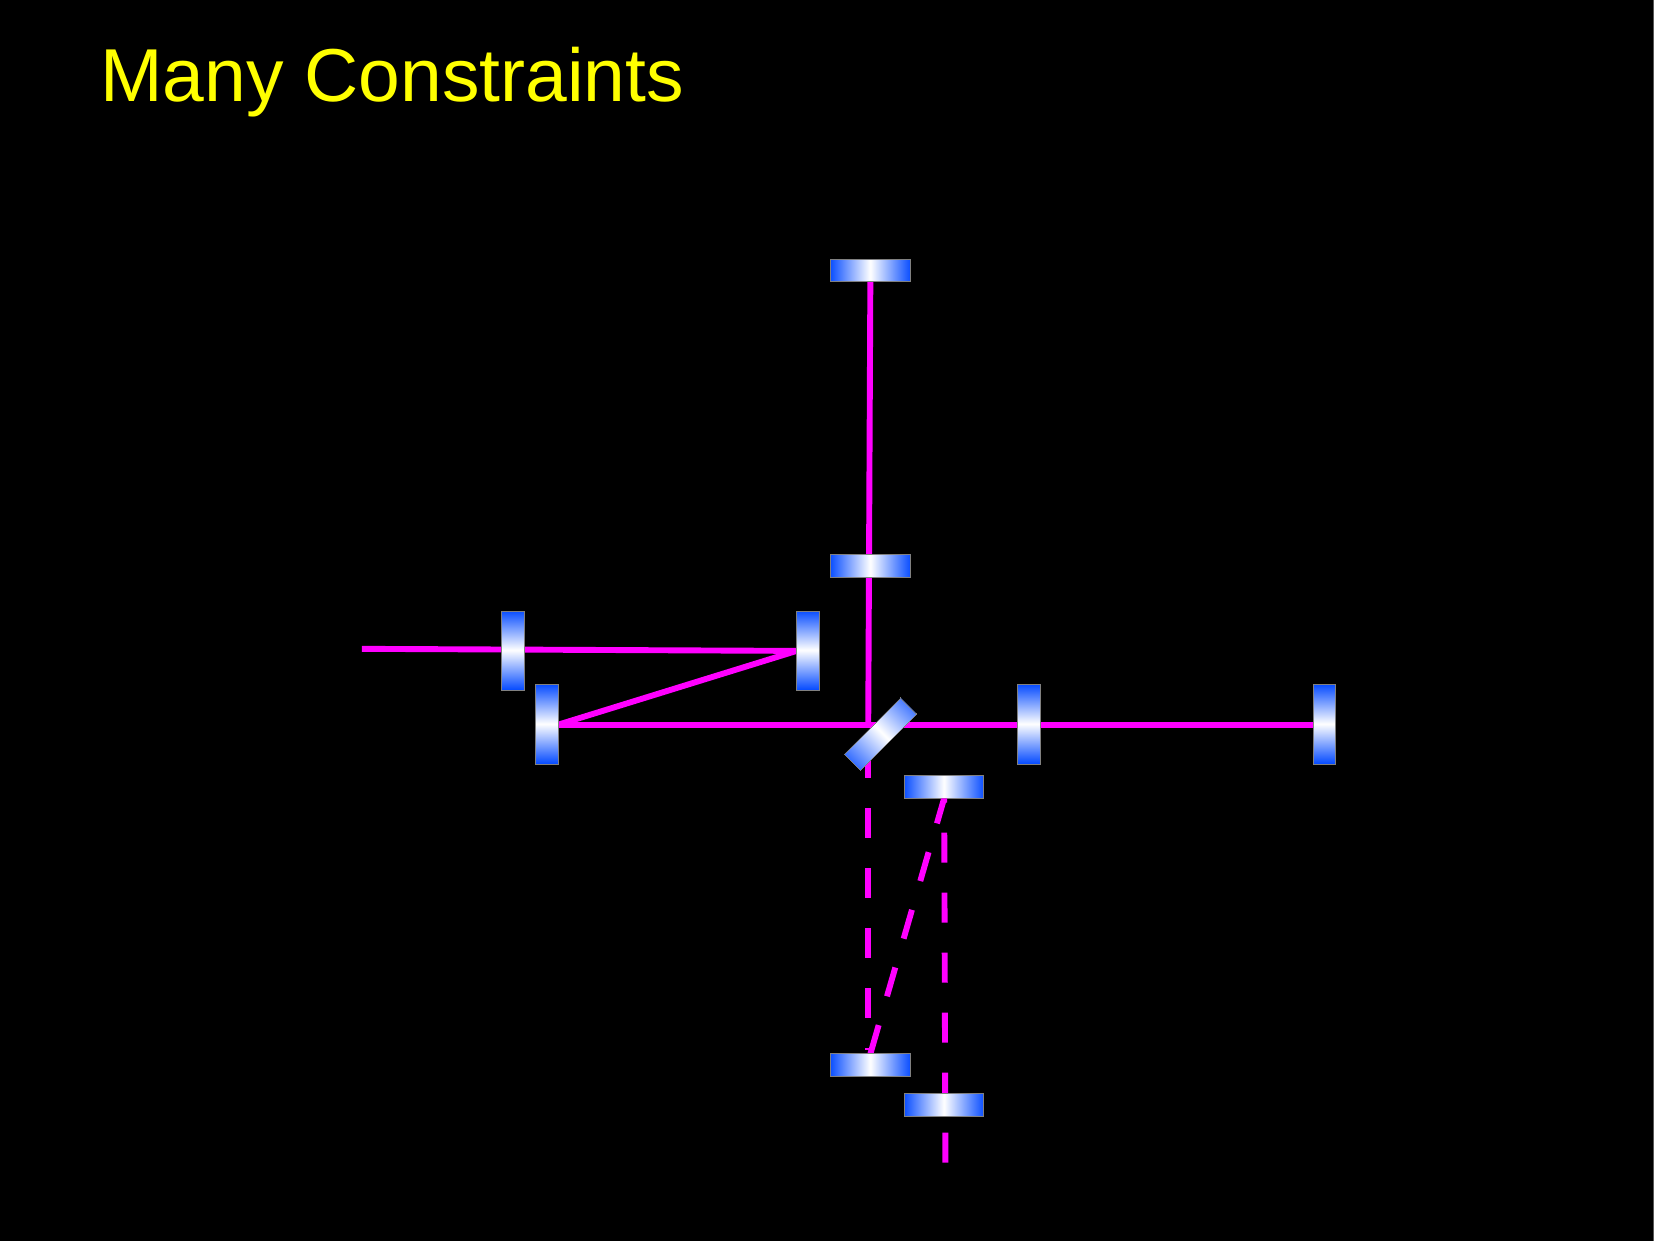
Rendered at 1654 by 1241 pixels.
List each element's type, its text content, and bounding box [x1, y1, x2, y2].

text_box [1313, 684, 1336, 765]
text_box [904, 1093, 984, 1117]
text_box [830, 1053, 911, 1077]
text_box [844, 697, 917, 771]
text_box [535, 684, 559, 765]
text_box [501, 611, 525, 691]
text_box Many Constraints [85, 26, 700, 126]
text_box [904, 775, 984, 799]
text_box [1017, 684, 1041, 765]
text_box [830, 259, 911, 282]
text_box [830, 554, 911, 578]
text_box [796, 611, 820, 691]
